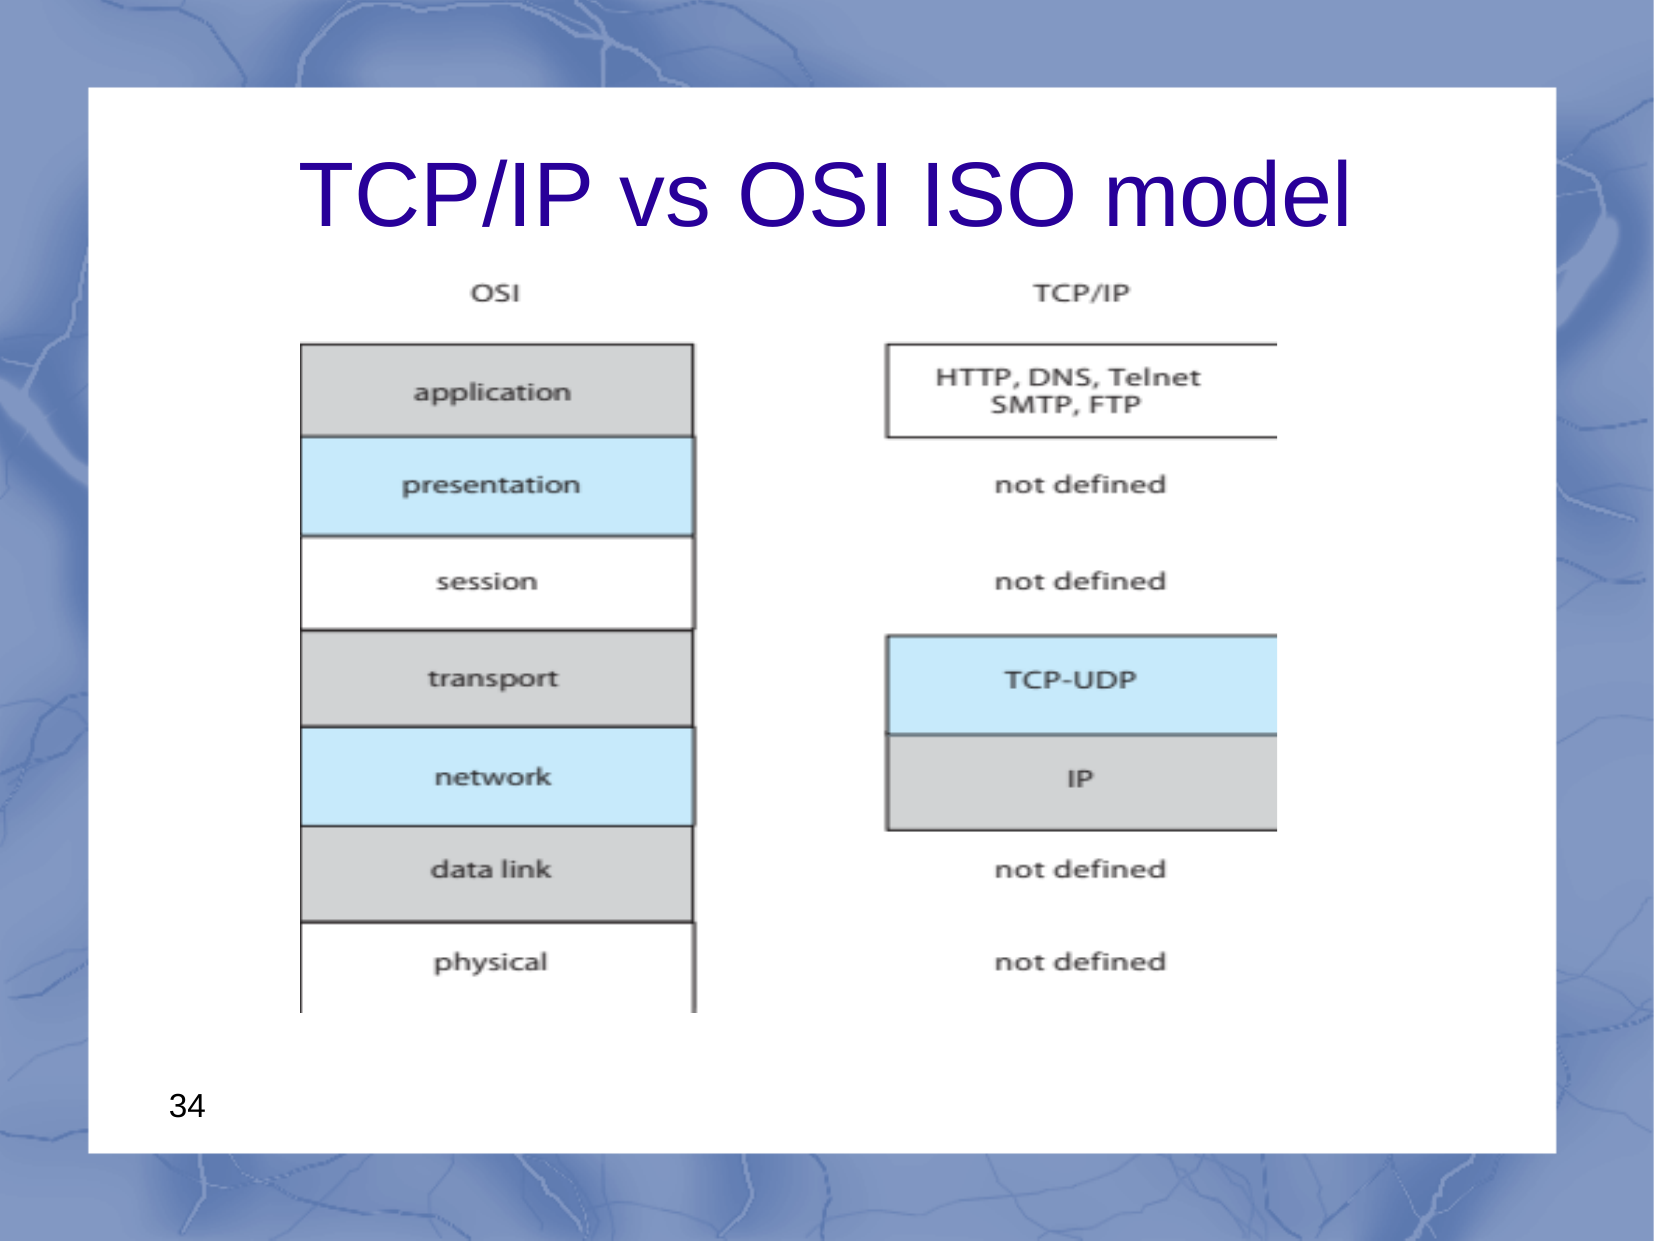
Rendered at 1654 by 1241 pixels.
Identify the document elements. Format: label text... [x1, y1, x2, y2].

title TCP/IP vs OSI ISO model [118, 90, 1536, 298]
picture [0, 0, 1654, 1241]
